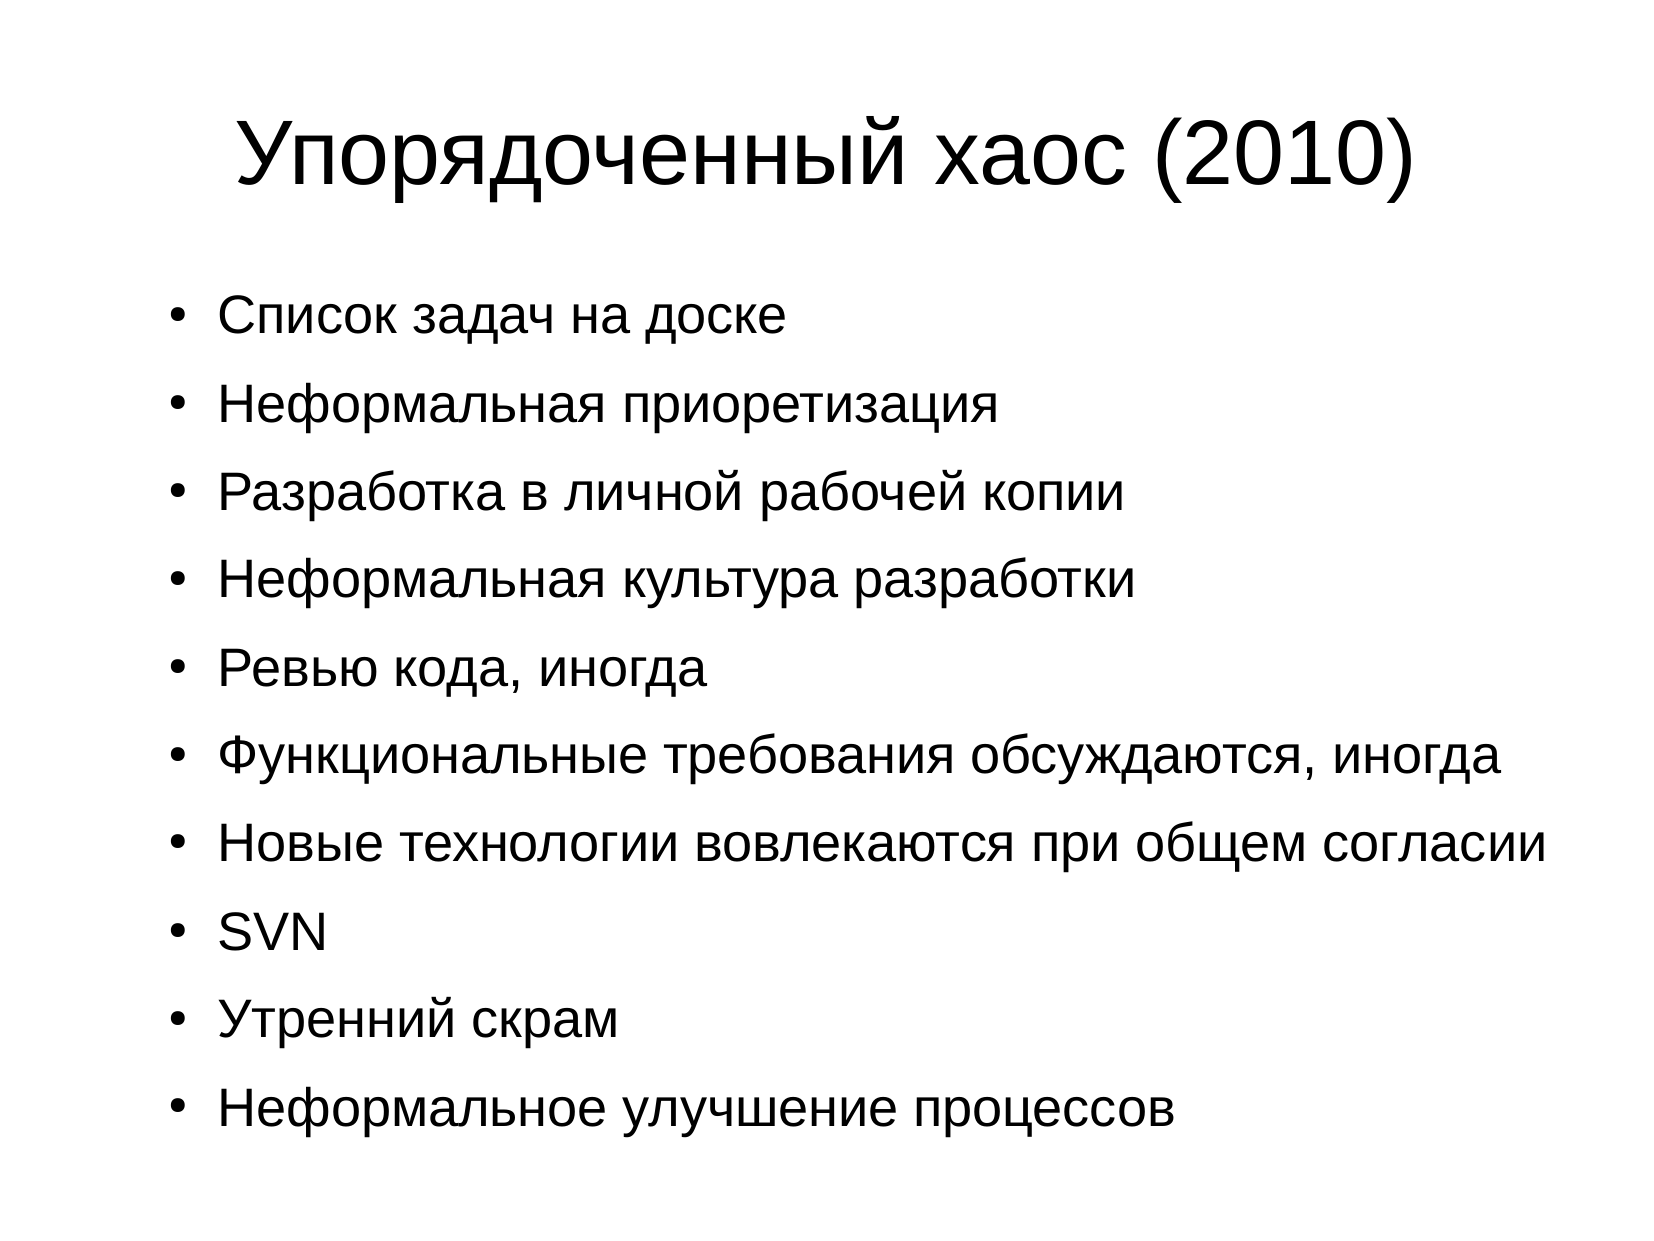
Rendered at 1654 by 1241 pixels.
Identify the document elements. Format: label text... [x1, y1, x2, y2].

list Список задач на доске Неформальная приоретизация Разработка в личной рабочей копии Неформальная культура разработки Ревью кода, иногда Функциональные требования обсуждаются, иногда Новые технологии вовлекаются при общем согласии SVN Утренний скрам Неформальное улучшение процессов [151, 285, 1607, 1156]
title Упорядоченный хаос (2010) [82, 49, 1571, 257]
